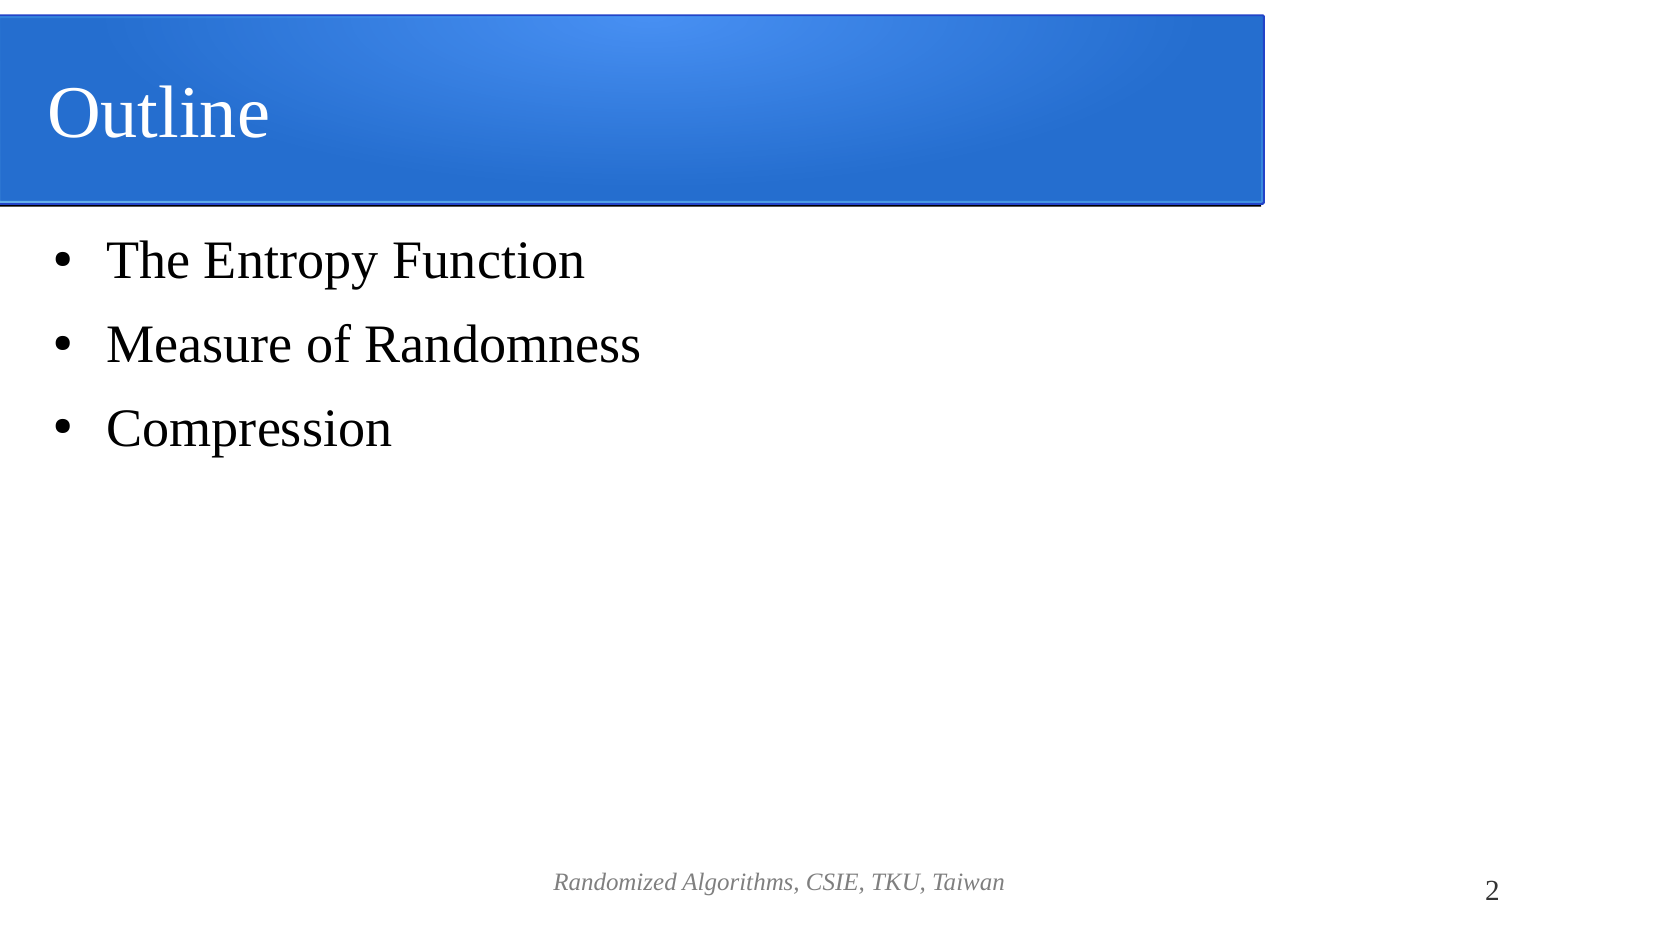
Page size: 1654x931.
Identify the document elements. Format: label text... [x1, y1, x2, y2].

title Outline [47, 35, 1199, 189]
list The Entropy Function Measure of Randomness Compression [35, 230, 1524, 770]
